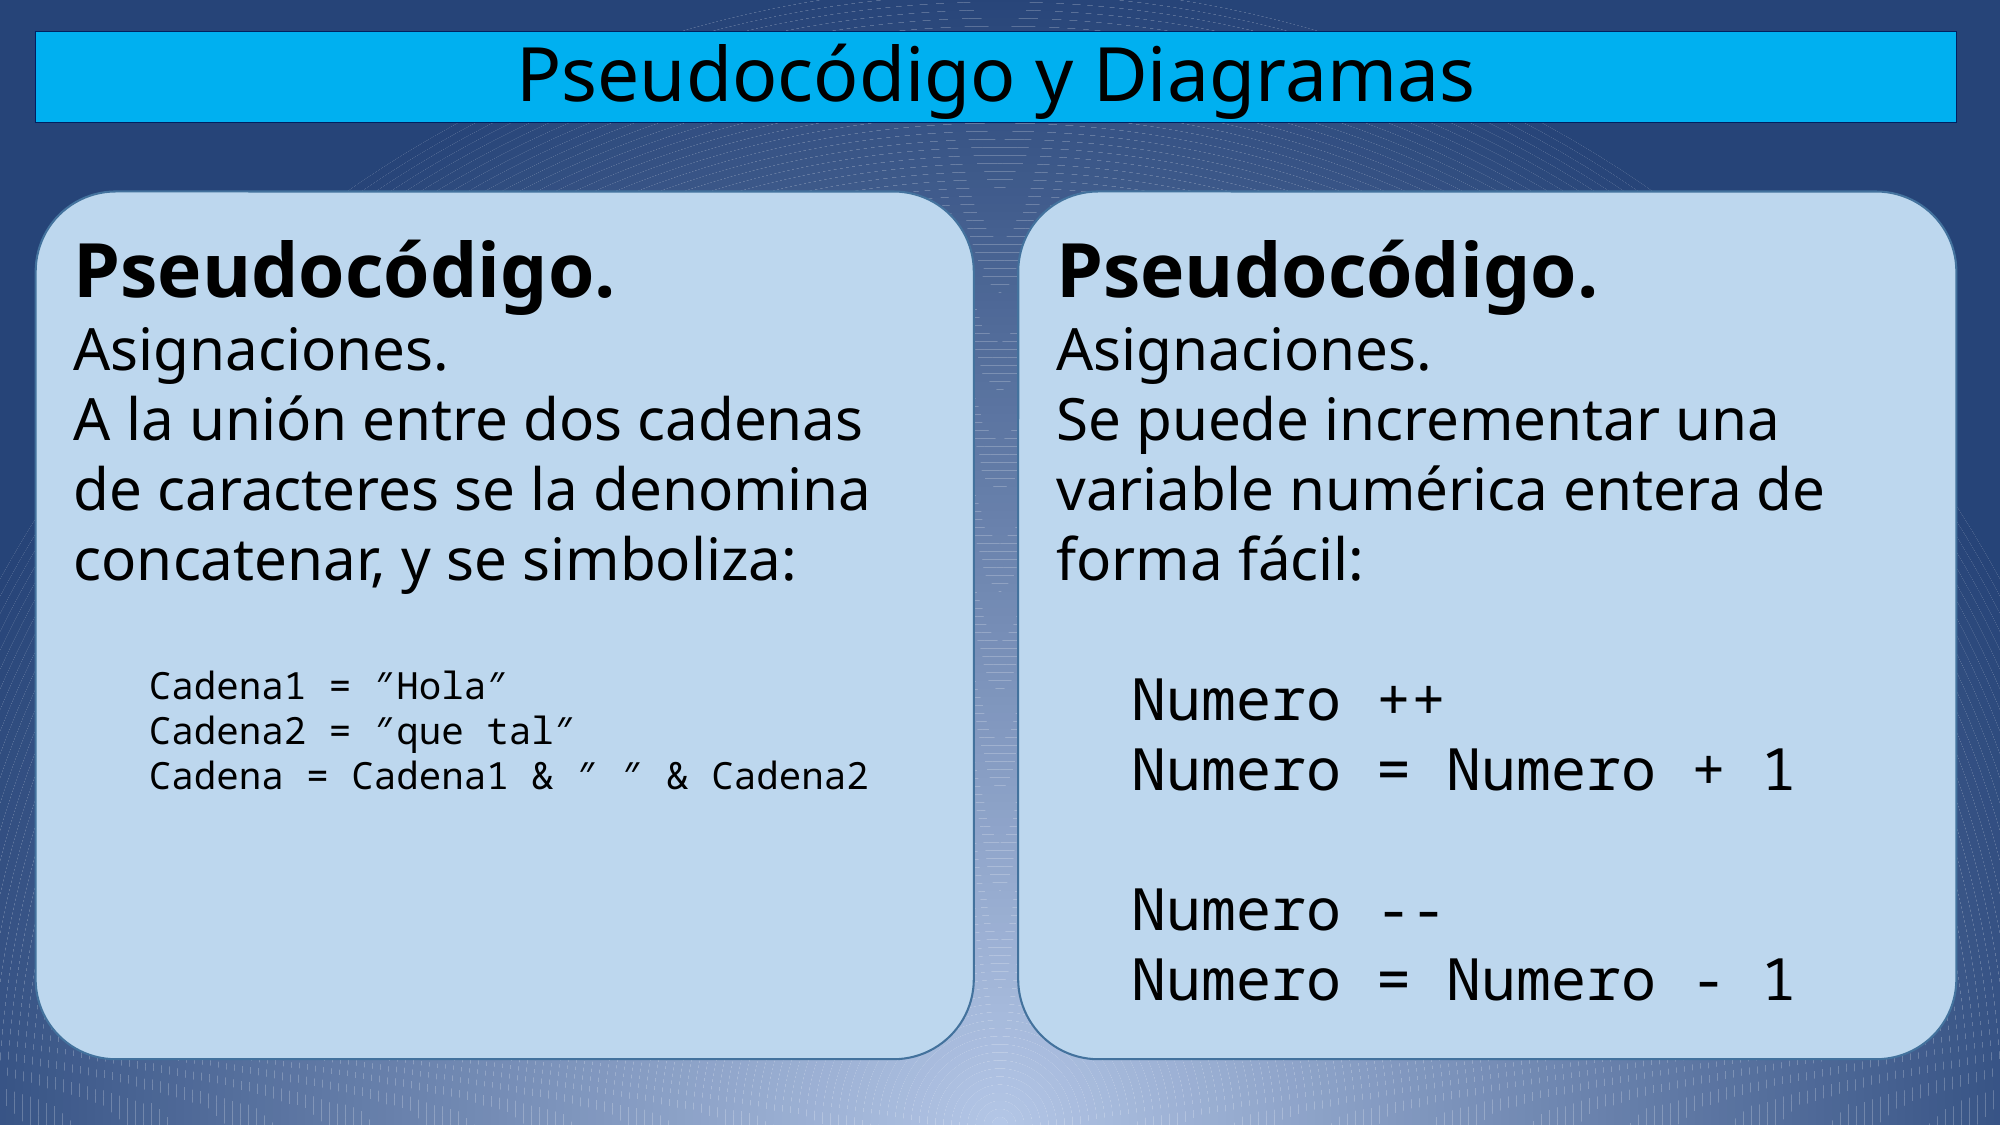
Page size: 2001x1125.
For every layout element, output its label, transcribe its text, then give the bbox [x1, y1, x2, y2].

title Pseudocódigo y Diagramas [35, 31, 1957, 123]
text_box Pseudocódigo. Asignaciones. A la unión entre dos cadenas de caracteres se la denomina concatenar, y se simboliza: Cadena1 = ″Hola″ Cadena2 = ″que tal″ Cadena = Cadena1 & ″ ″ & Cadena2 [35, 191, 974, 1060]
text_box Pseudocódigo. Asignaciones. Se puede incrementar una variable numérica entera de forma fácil: Numero ++ Numero = Numero + 1 Numero -- Numero = Numero - 1 [1018, 191, 1957, 1060]
